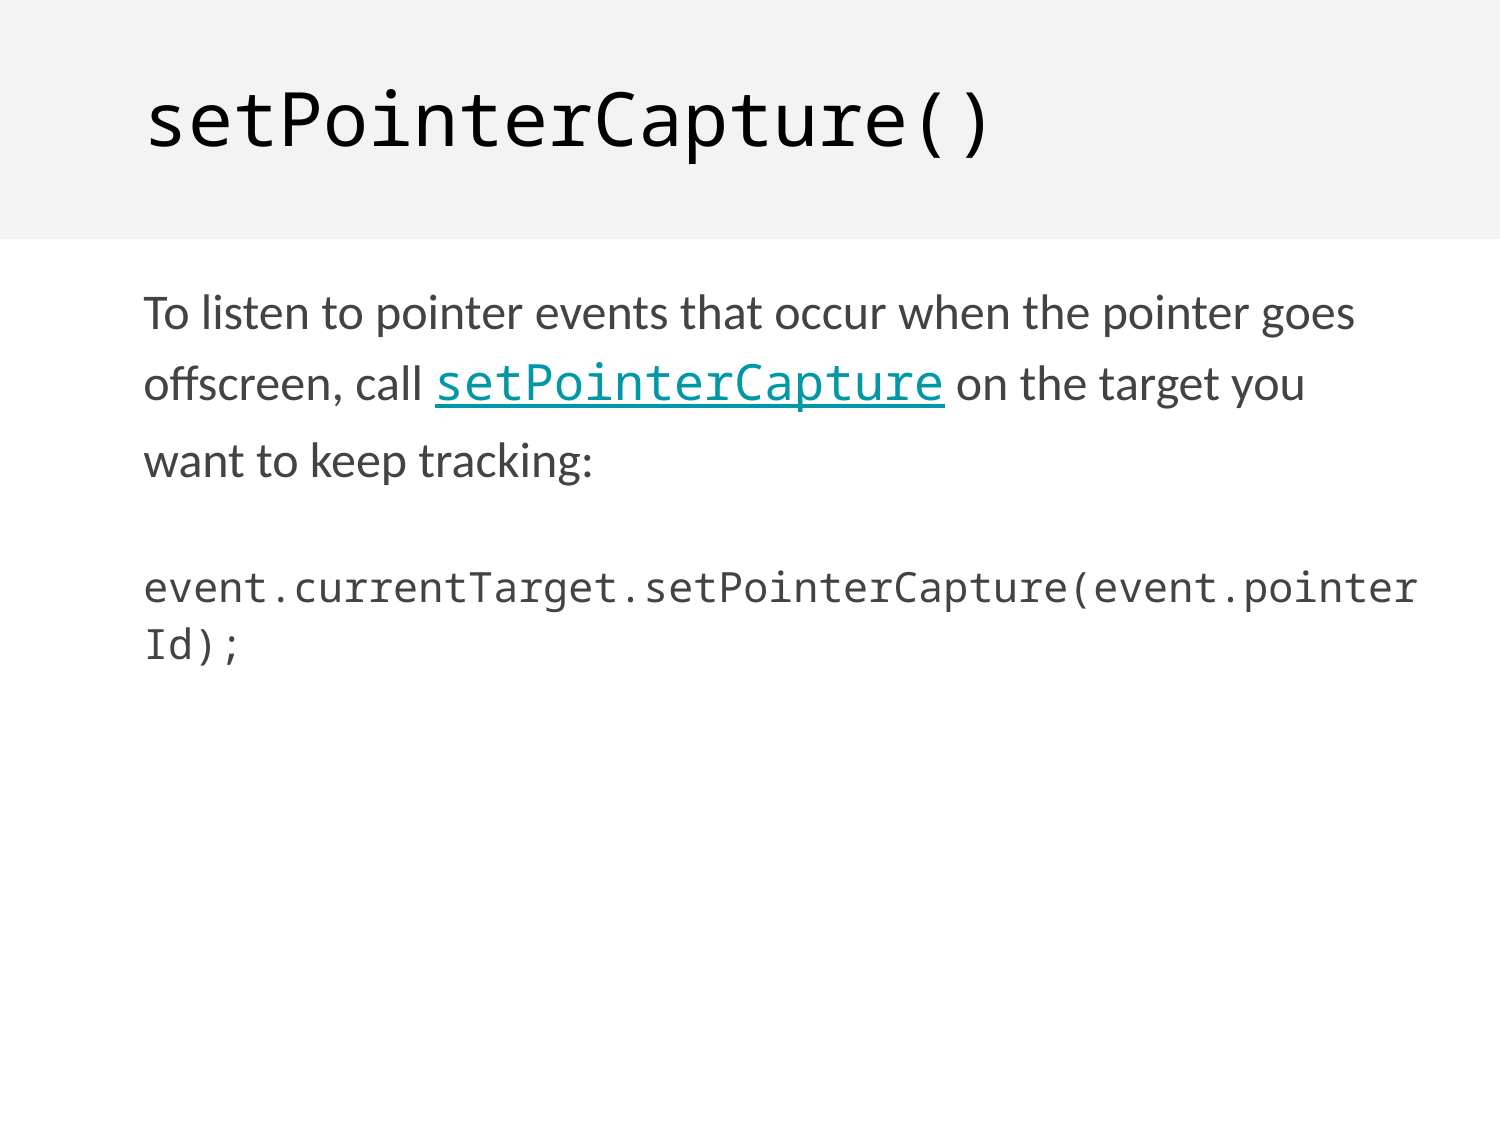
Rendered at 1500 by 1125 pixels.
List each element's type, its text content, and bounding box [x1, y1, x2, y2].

text_box event.currentTarget.setPointerCapture(event.pointerId); [128, 496, 1452, 725]
list To listen to pointer events that occur when the pointer goes offscreen, call setPointerCapture on the target you want to keep tracking: [128, 255, 1372, 496]
title setPointerCapture() [128, 56, 1372, 183]
